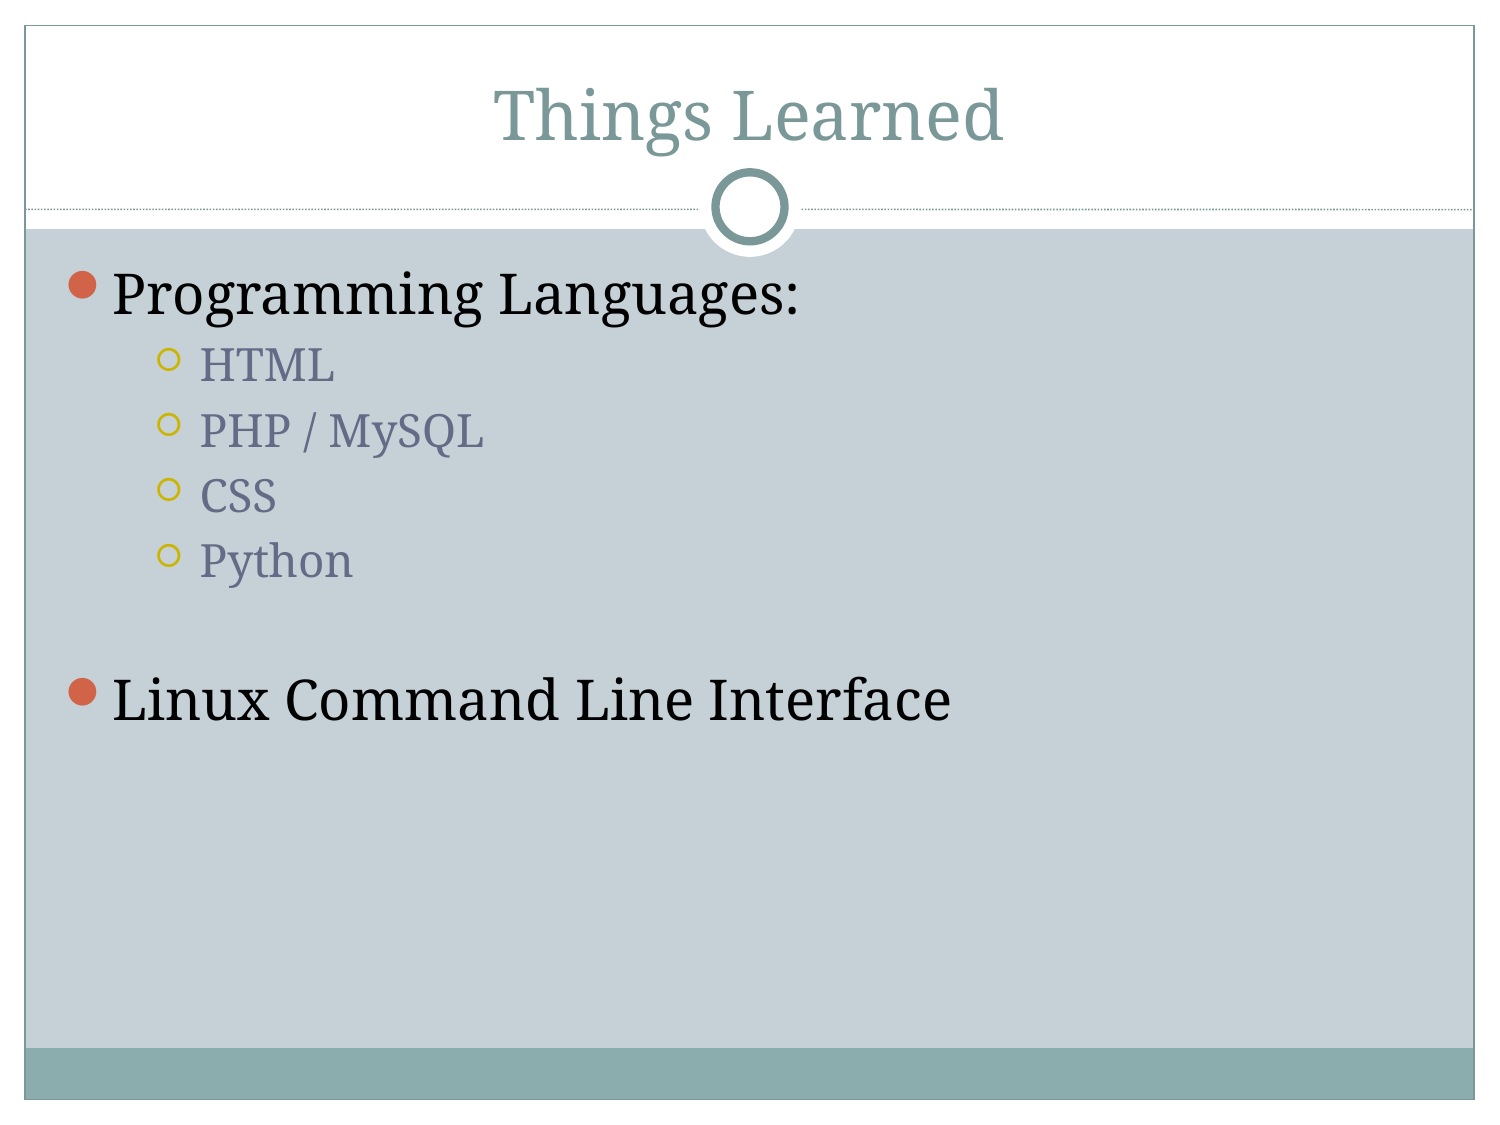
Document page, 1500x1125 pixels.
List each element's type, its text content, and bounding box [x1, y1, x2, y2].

list Programming Languages: HTML PHP / MySQL CSS Python Linux Command Line Interface [49, 250, 1445, 1001]
title Things Learned [49, 37, 1450, 162]
